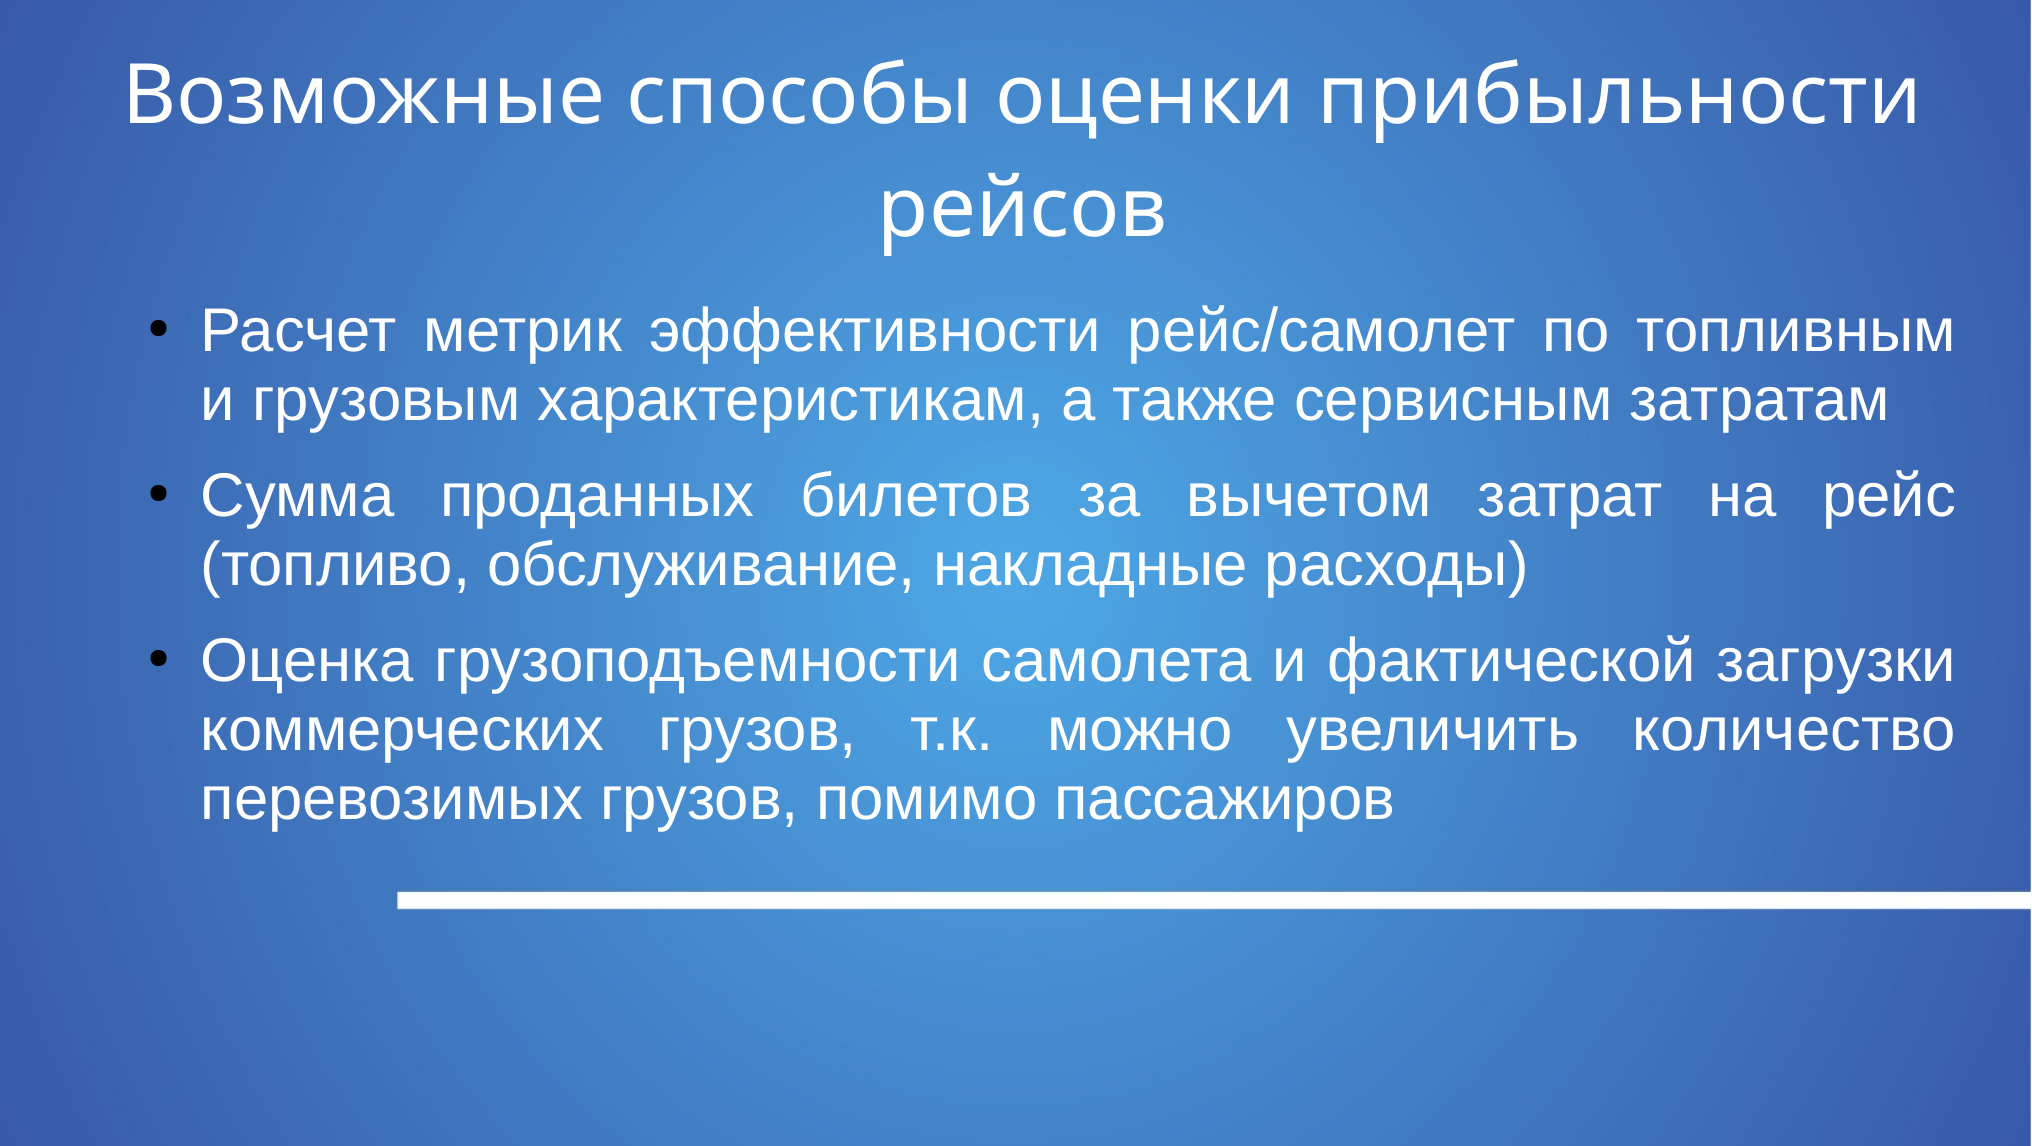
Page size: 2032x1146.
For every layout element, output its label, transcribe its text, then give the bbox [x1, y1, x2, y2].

list Расчет метрик эффективности рейс/самолет по топливным и грузовым характеристикам, а также сервисным затратам Сумма проданных билетов за вычетом затрат на рейс (топливо, обслуживание, накладные расходы) Оценка грузоподъемности самолета и фактической загрузки коммерческих грузов, т.к. можно увеличить количество перевозимых грузов, помимо пассажиров [129, 295, 1959, 875]
title Возможные способы оценки прибыльности рейсов [108, 35, 1938, 260]
picture [0, 0, 2032, 1146]
